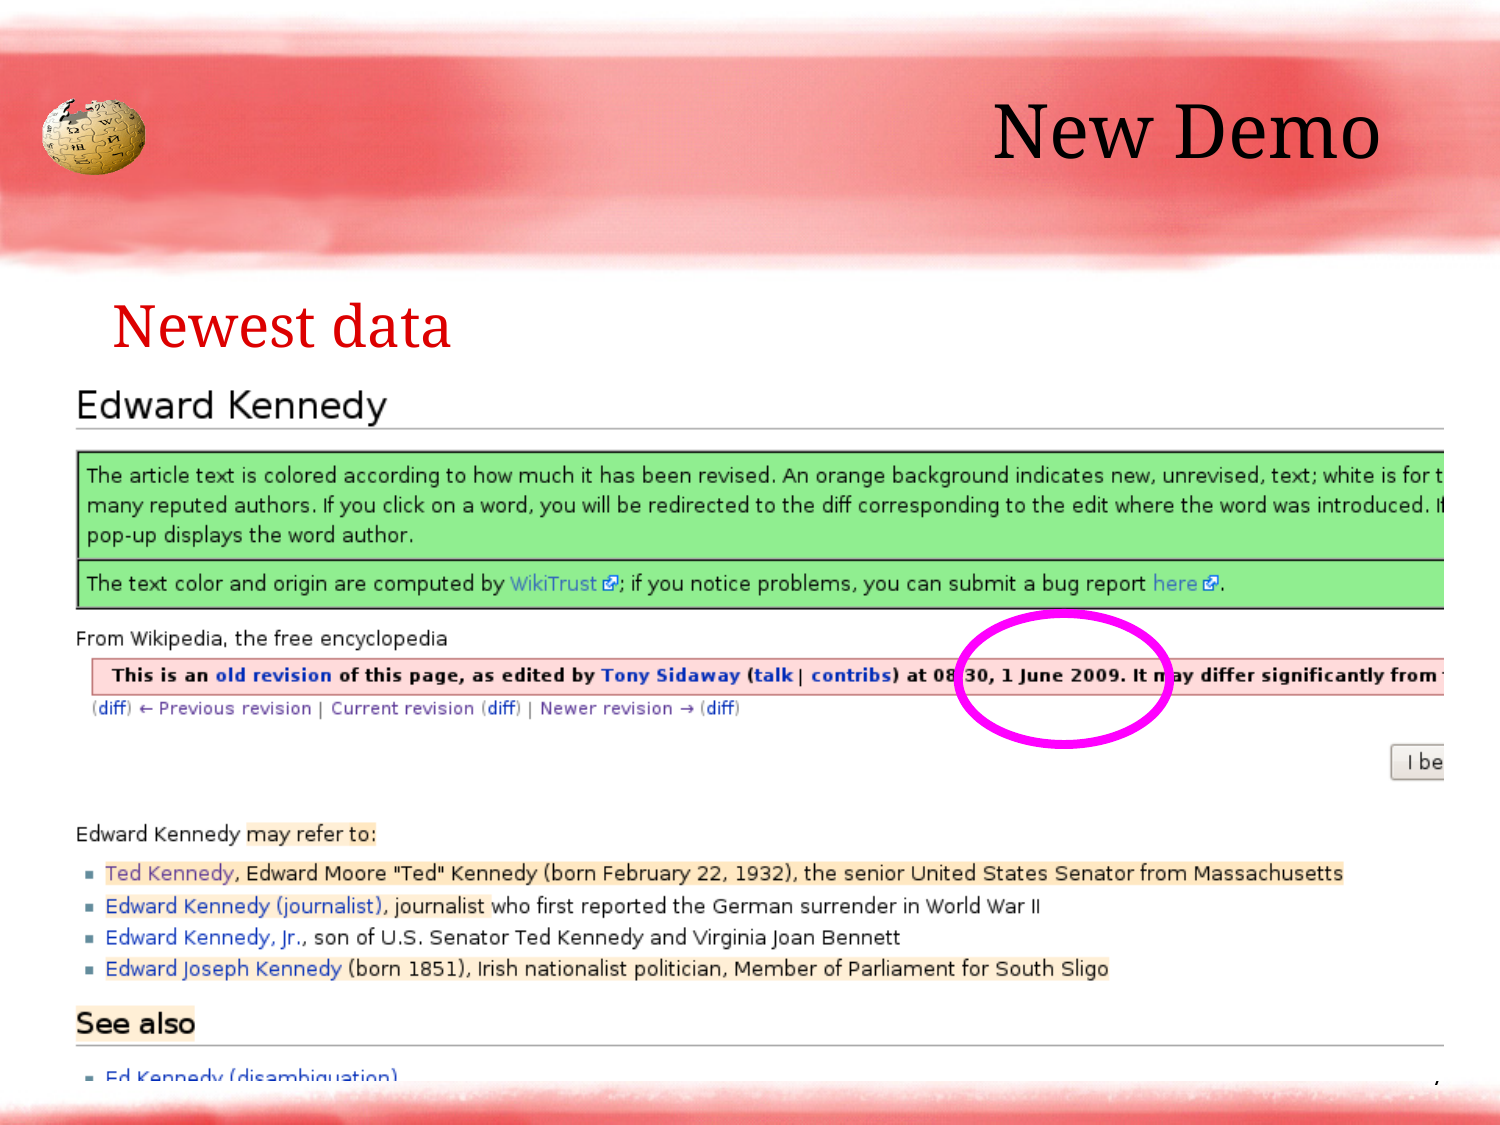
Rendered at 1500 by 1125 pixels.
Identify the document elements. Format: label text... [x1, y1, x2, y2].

picture [0, 0, 1500, 1125]
title New Demo [112, 44, 1383, 214]
list Newest data [112, 287, 1383, 375]
